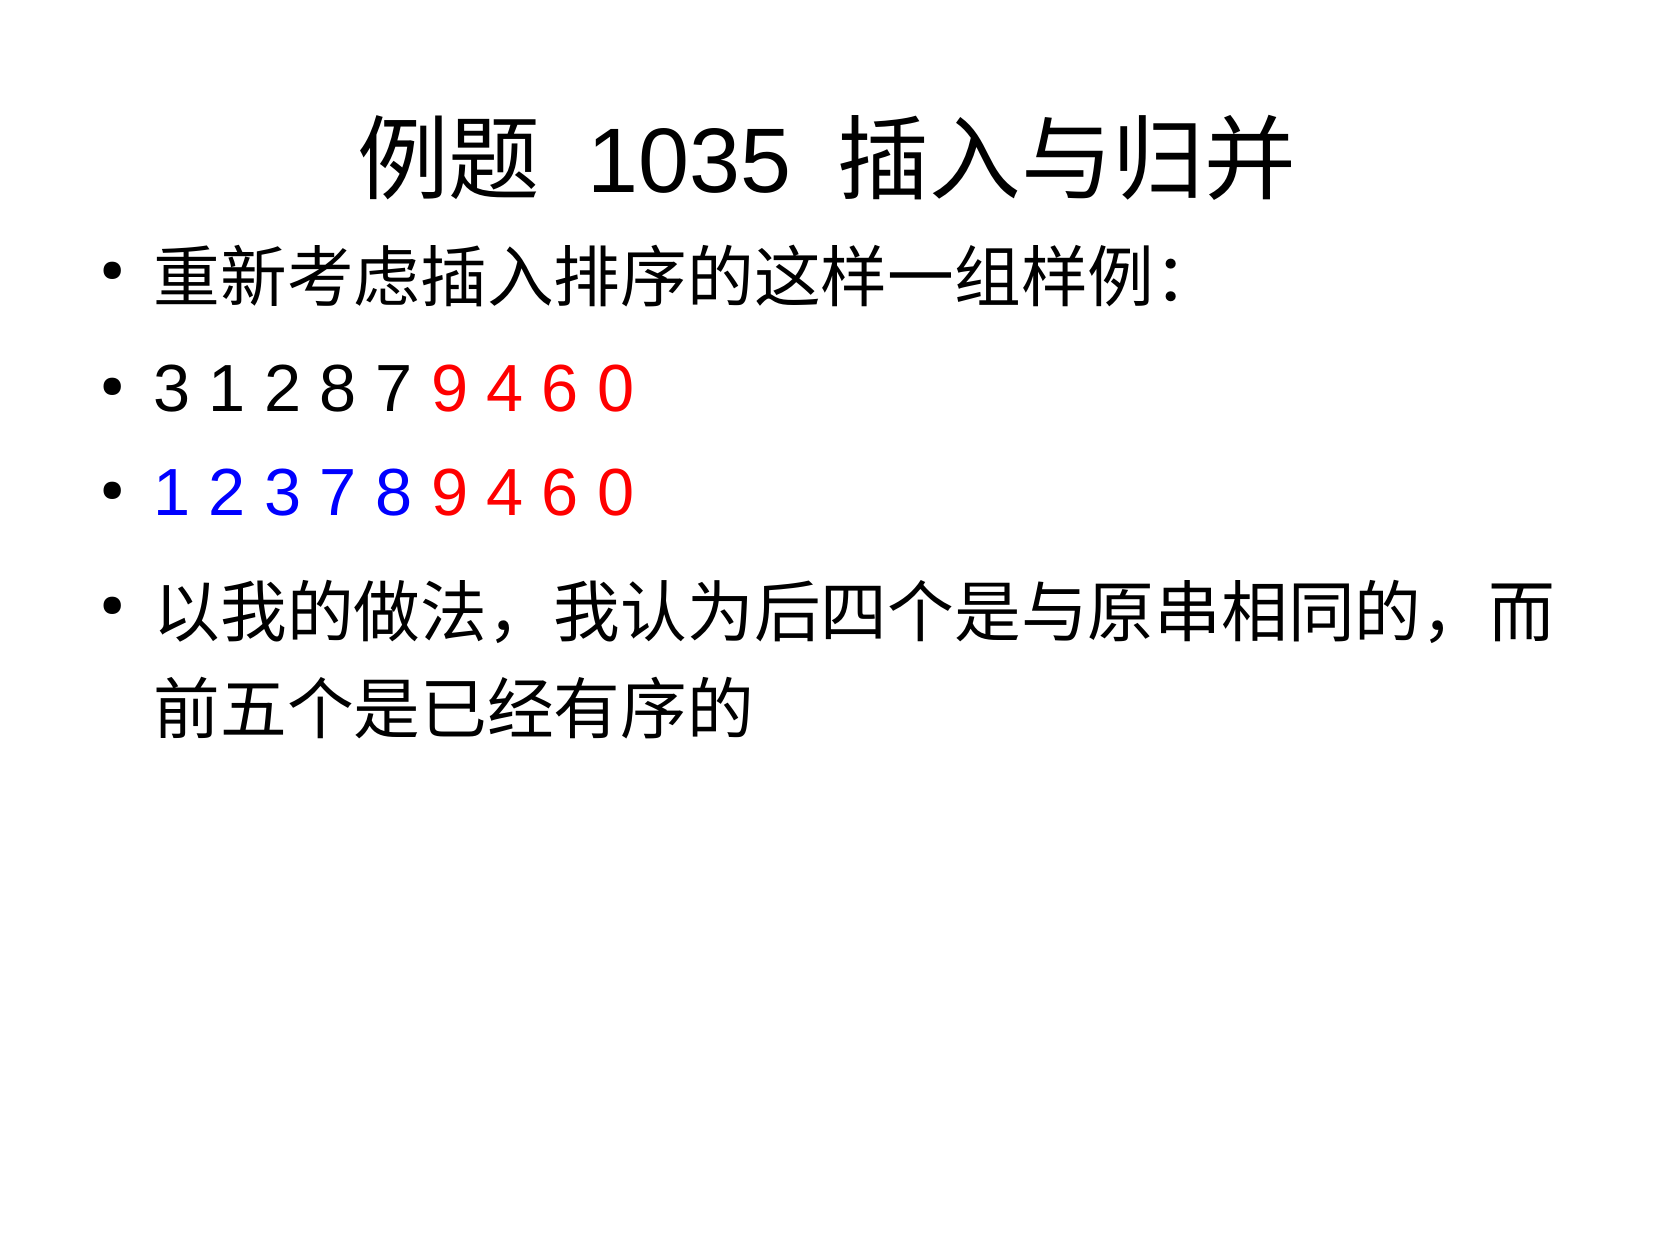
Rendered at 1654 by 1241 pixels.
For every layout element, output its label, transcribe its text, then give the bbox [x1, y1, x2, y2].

list 重新考虑插入排序的这样一组样例： 3 1 2 8 7 9 4 6 0 1 2 3 7 8 9 4 6 0 以我的做法，我认为后四个是与原串相同的，而前五个是已经有序的 [82, 224, 1571, 1205]
title 例题 1035 插入与归并 [82, 49, 1571, 224]
